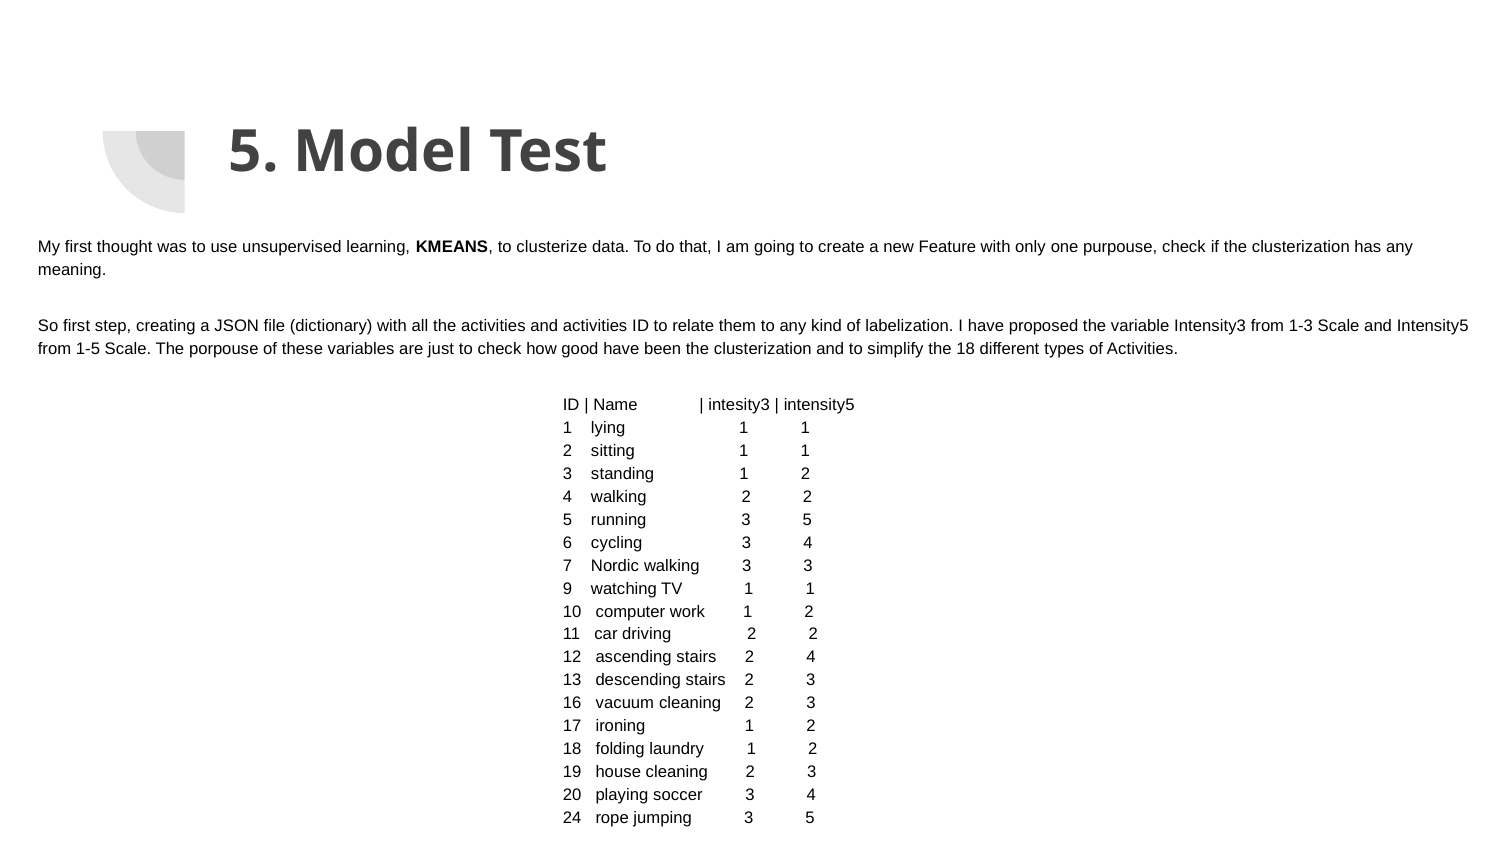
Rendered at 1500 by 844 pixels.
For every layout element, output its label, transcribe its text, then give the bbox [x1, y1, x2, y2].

title 5. Model Test [213, 98, 1368, 218]
list My first thought was to use unsupervised learning, KMEANS, to clusterize data. To do that, I am going to create a new Feature with only one purpouse, check if the clusterization has any meaning. So first step, creating a JSON file (dictionary) with all the activities and activities ID to relate them to any kind of labelization. I have proposed the variable Intensity3 from 1-3 Scale and Intensity5 from 1-5 Scale. The porpouse of these variables are just to check how good have been the clusterization and to simplify the 18 different types of Activities. ID | Name | intesity3 | intensity5 1 lying 1 1 2 sitting 1 1 3 standing 1 2 4 walking 2 2 5 running 3 5 6 cycling 3 4 7 Nordic walking 3 3 9 watching TV 1 1 10 computer work 1 2 11 car driving 2 2 12 ascending stairs 2 4 13 descending stairs 2 3 16 vacuum cleaning 2 3 17 ironing 1 2 18 folding laundry 1 2 19 house cleaning 2 3 20 playing soccer 3 4 24 rope jumping 3 5 [22, 218, 1490, 838]
